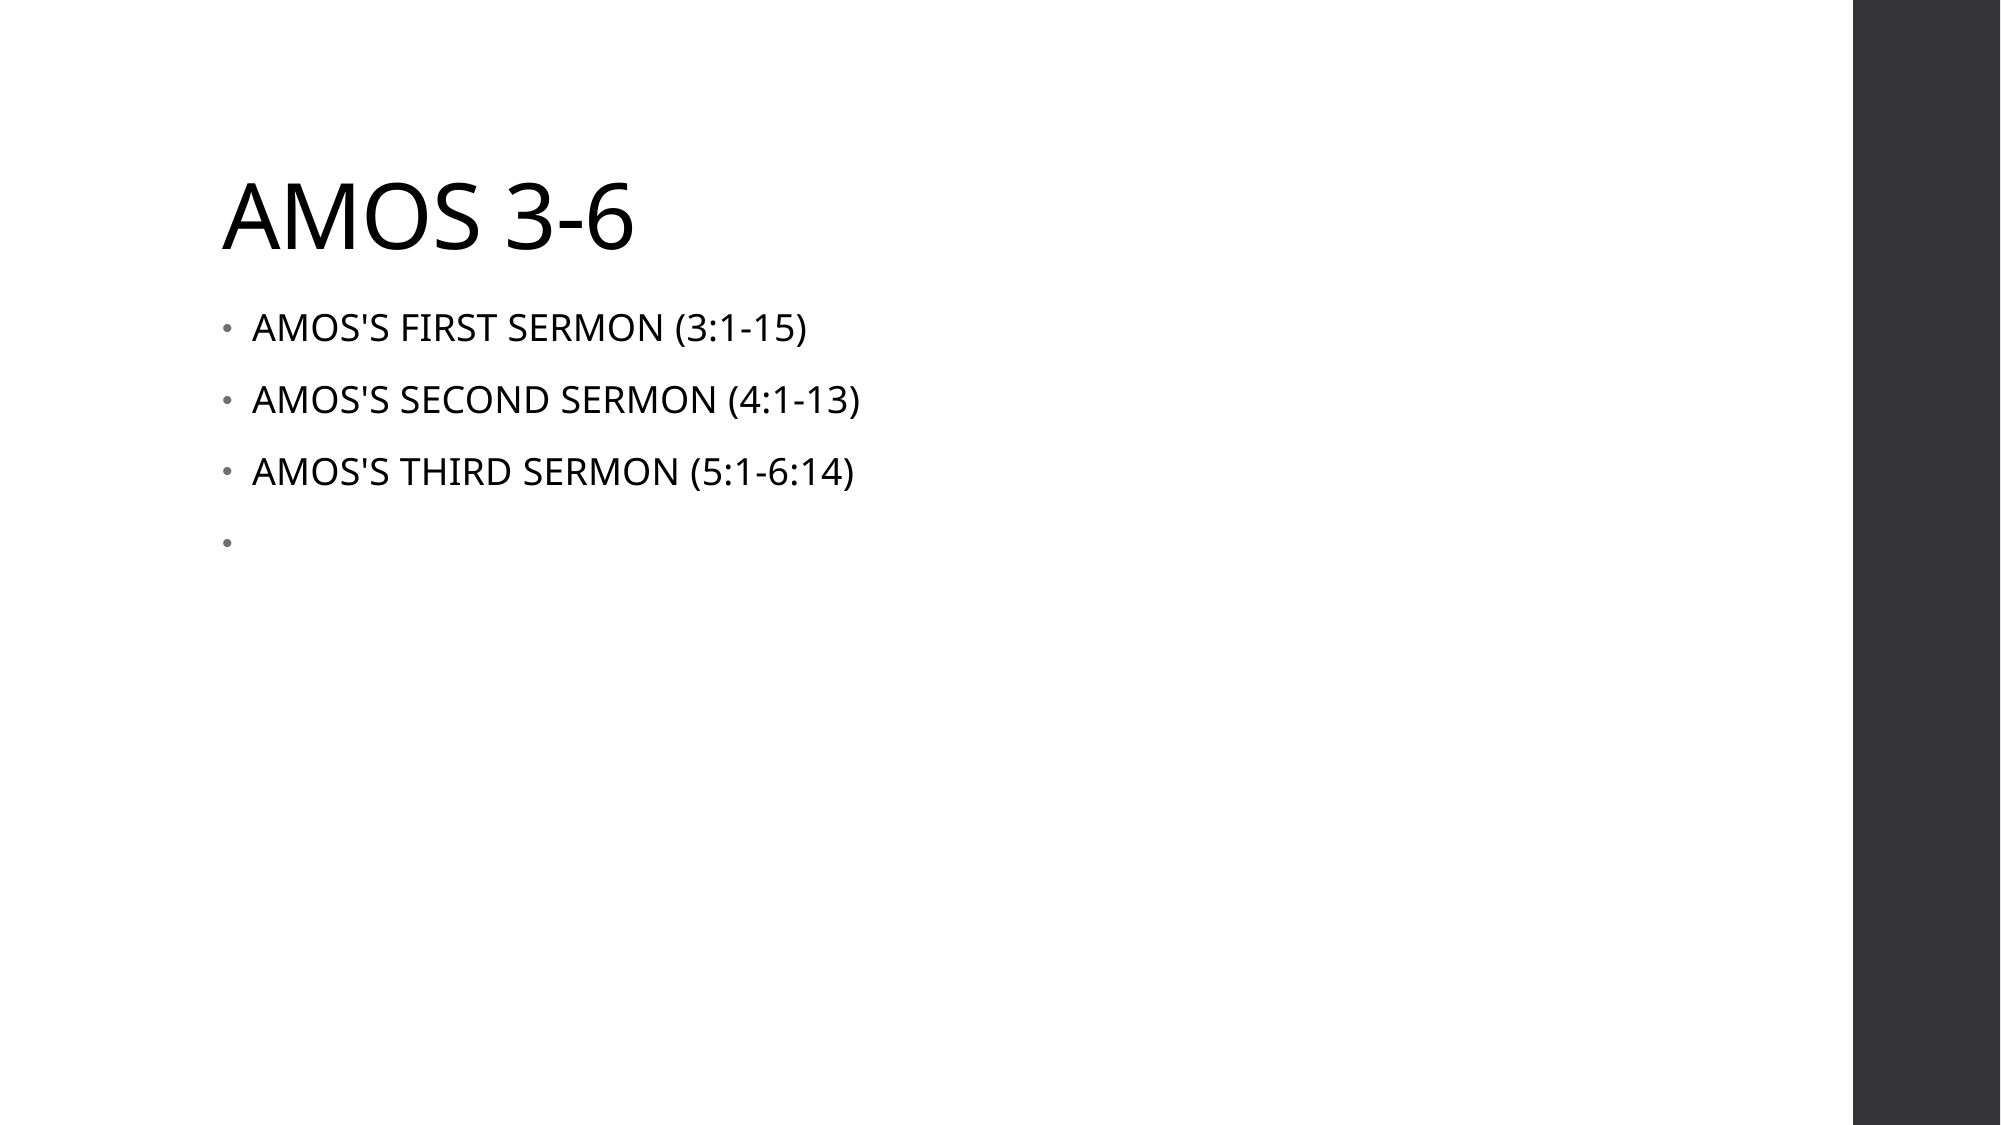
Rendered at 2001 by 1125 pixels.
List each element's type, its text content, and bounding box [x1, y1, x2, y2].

list AMOS'S FIRST SERMON (3:1-15) AMOS'S SECOND SERMON (4:1-13) AMOS'S THIRD SERMON (5:1-6:14) [206, 299, 1617, 1014]
title AMOS 3-6 [206, 60, 1797, 278]
